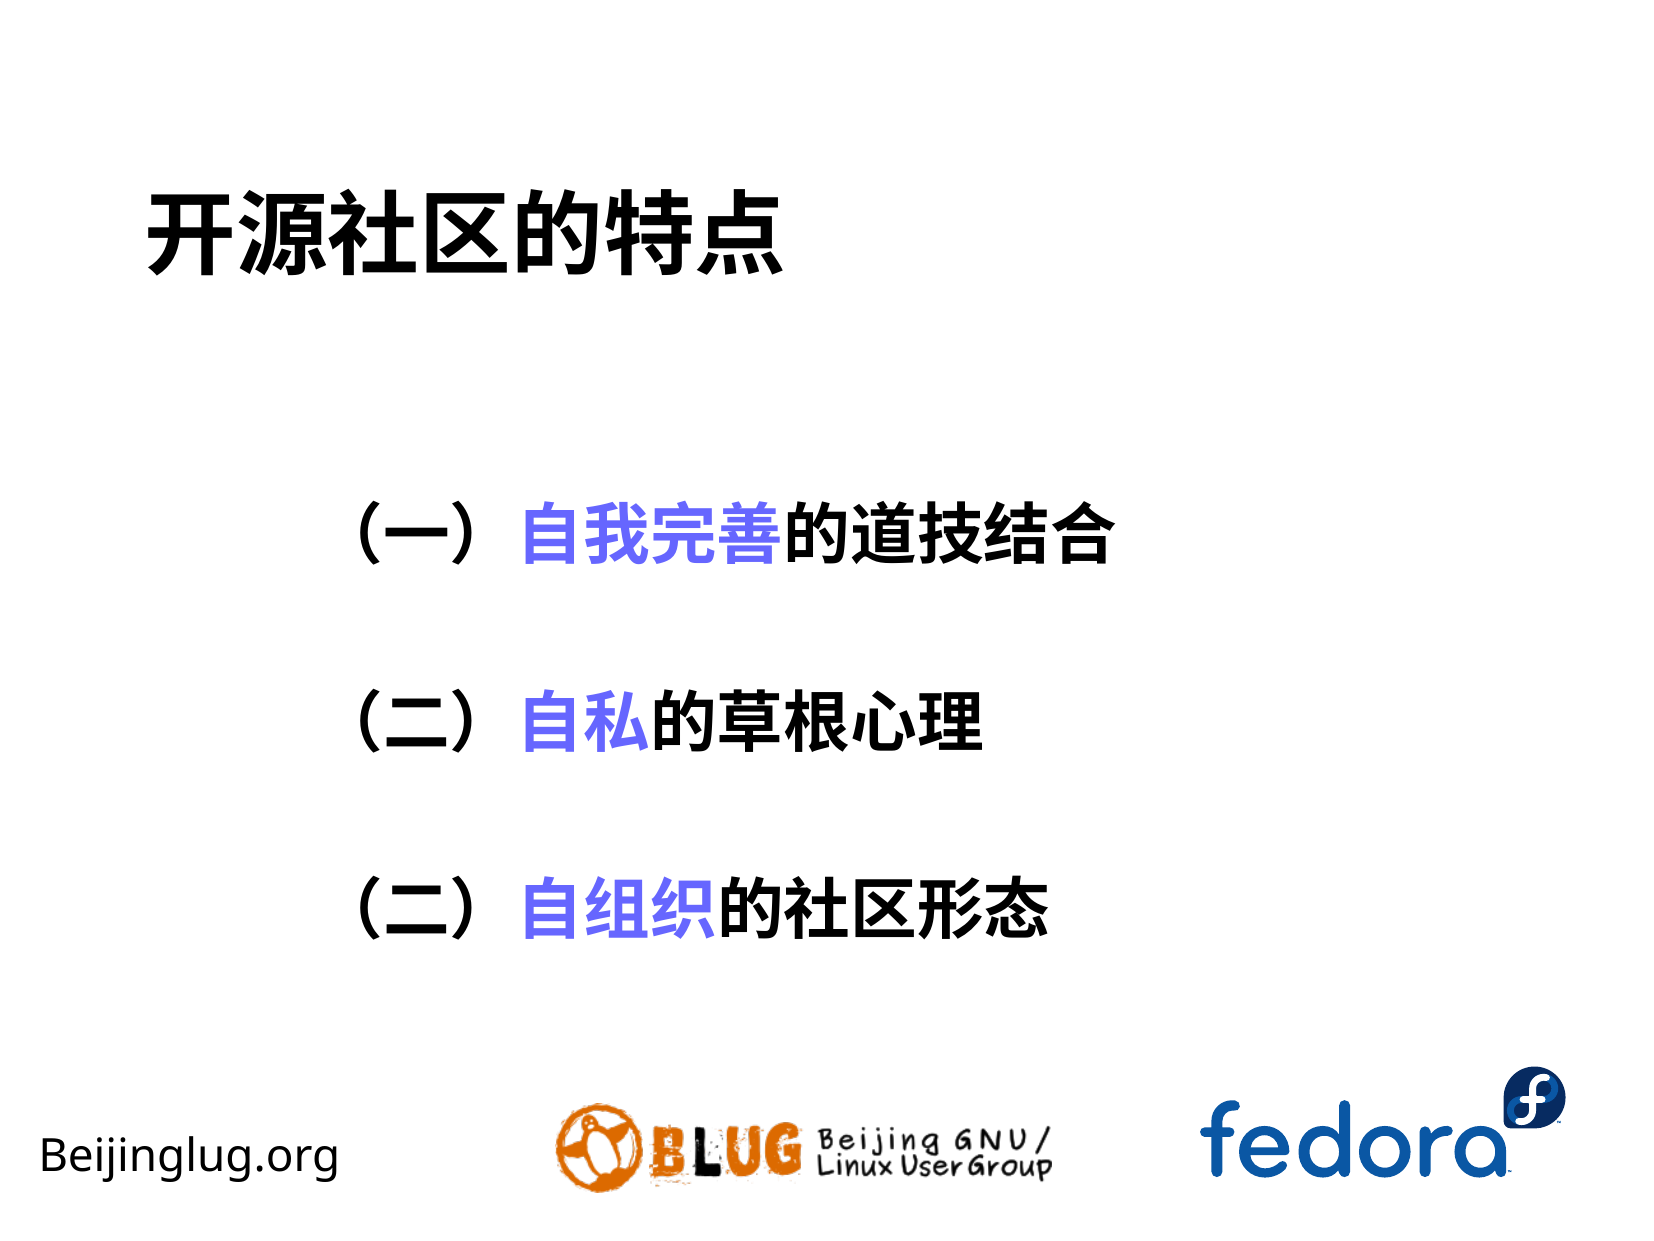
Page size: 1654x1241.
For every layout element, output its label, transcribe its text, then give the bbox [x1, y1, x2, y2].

picture [555, 1103, 1052, 1193]
text_box 开源社区的特点 （一）自我完善的道技结合 （二）自私的草根心理 （二）自组织的社区形态 [129, 153, 1238, 1004]
